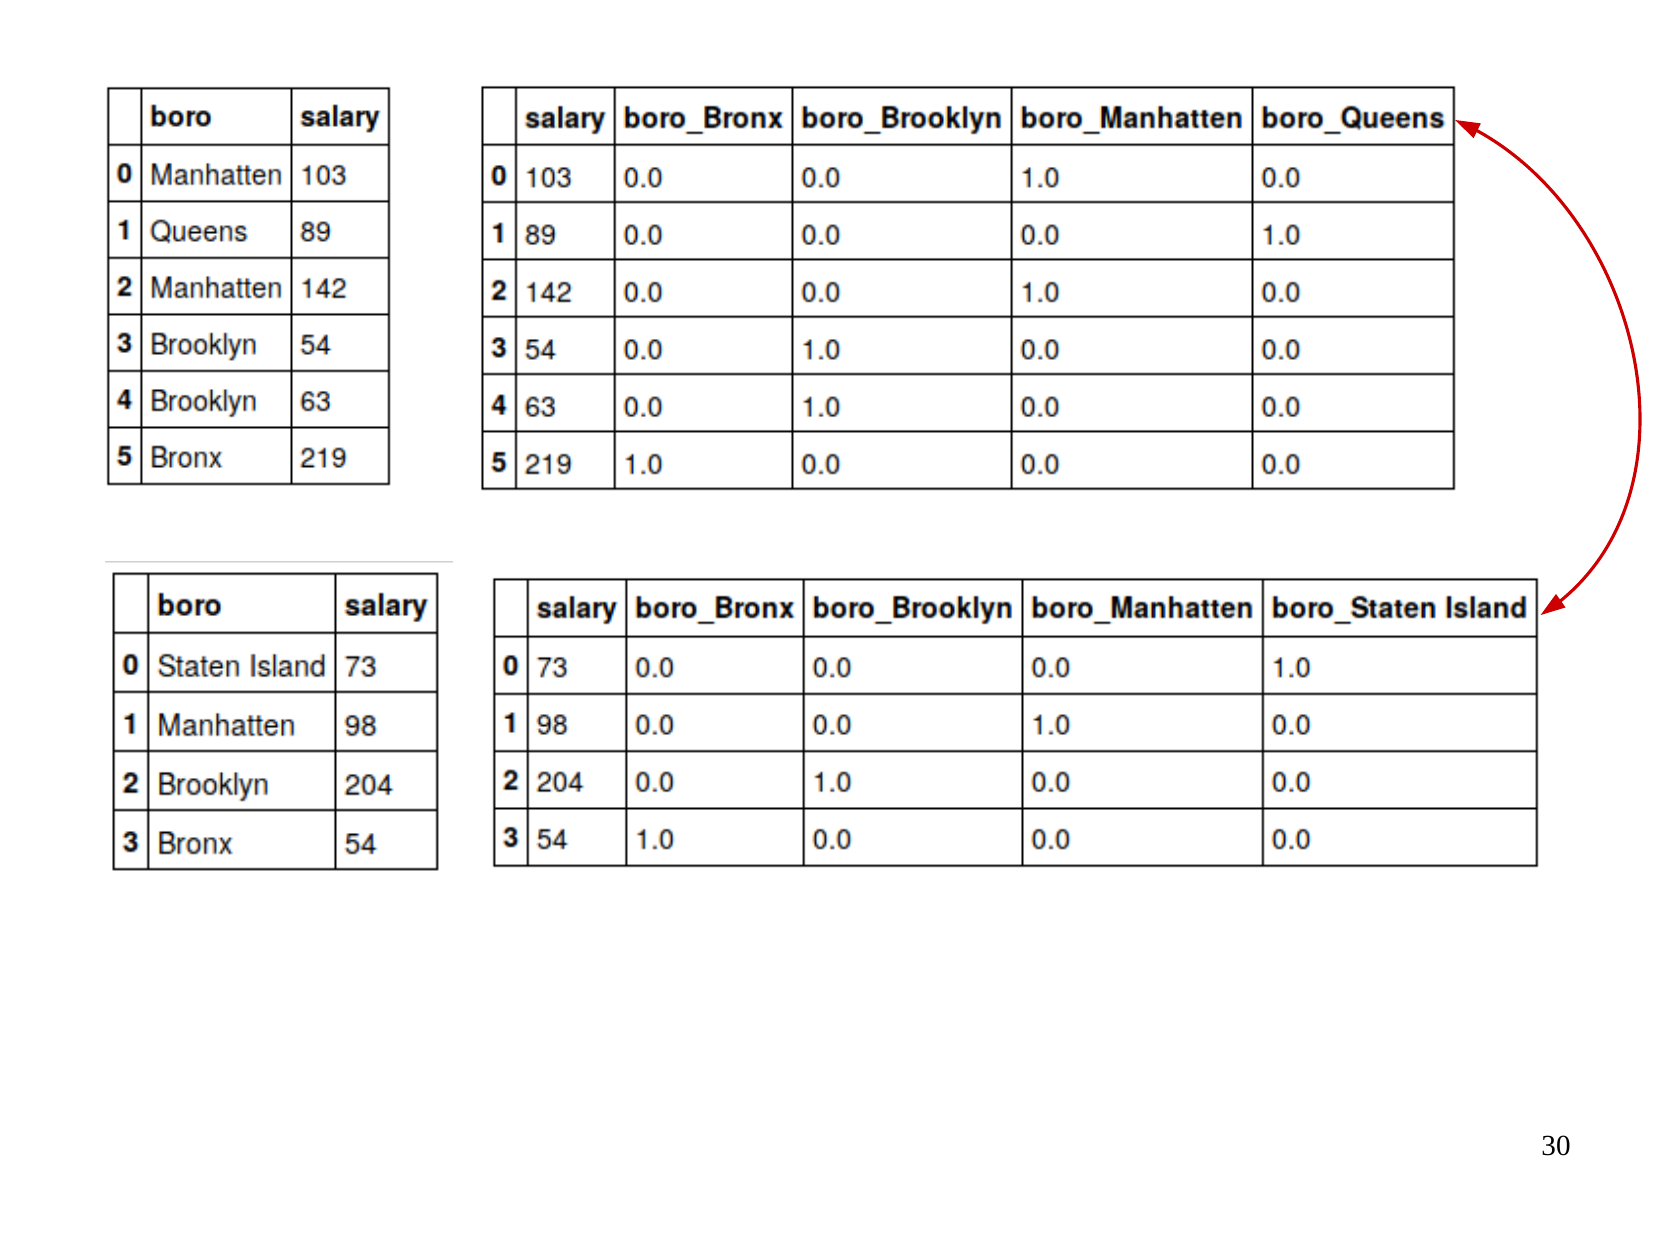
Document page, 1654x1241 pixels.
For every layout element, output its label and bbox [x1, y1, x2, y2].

picture [478, 77, 1485, 511]
picture [98, 80, 406, 503]
picture [480, 569, 1560, 886]
picture [105, 561, 453, 886]
